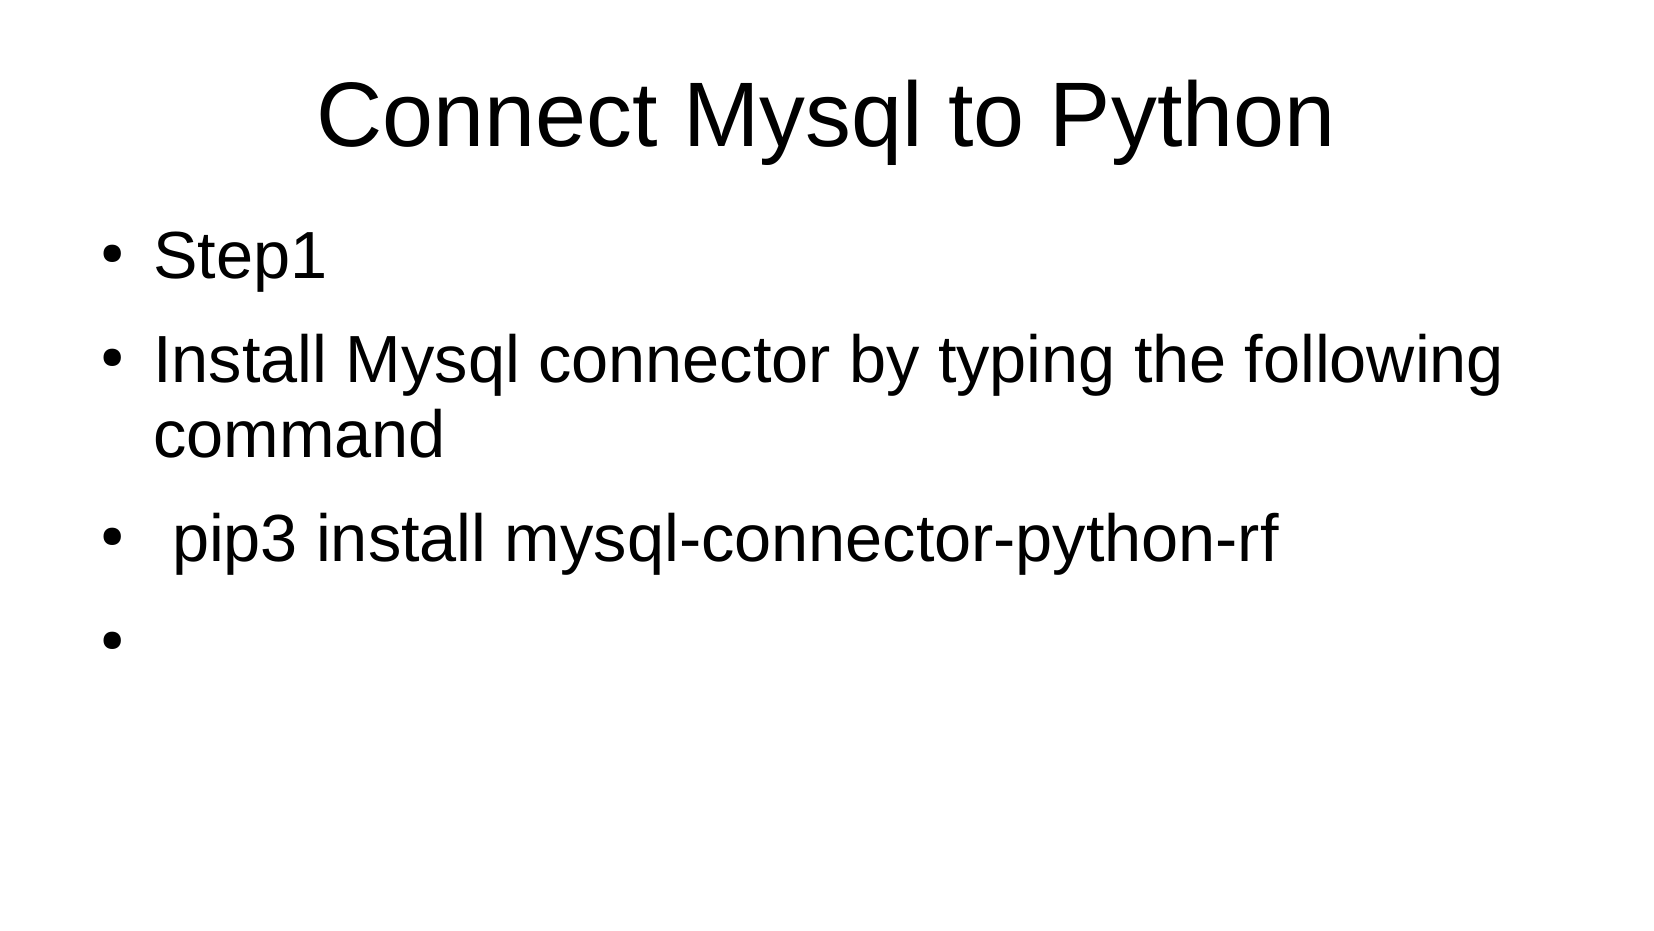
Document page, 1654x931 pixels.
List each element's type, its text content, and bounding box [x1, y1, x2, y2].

list Step1 Install Mysql connector by typing the following command pip3 install mysql-connector-python-rf [82, 217, 1571, 758]
title Connect Mysql to Python [82, 37, 1571, 193]
